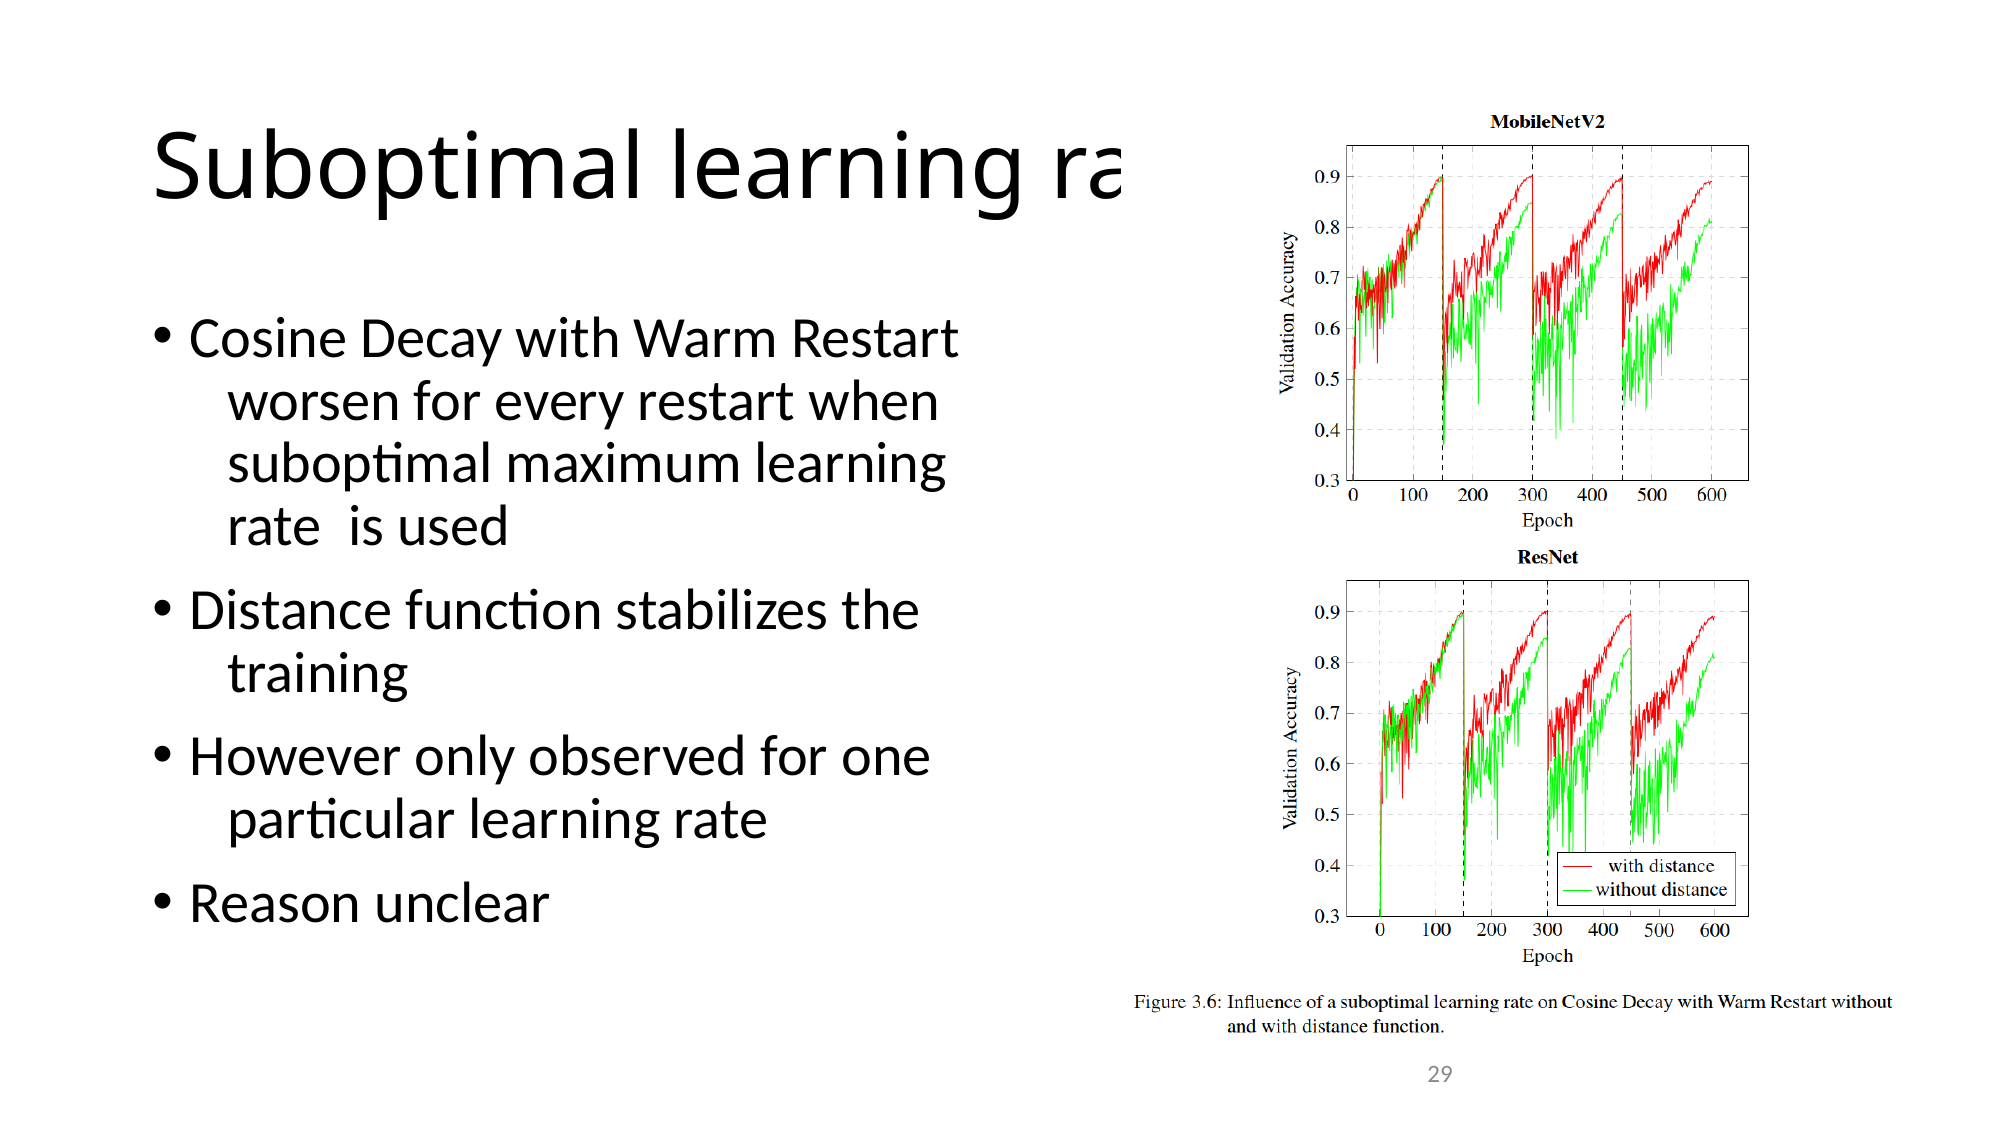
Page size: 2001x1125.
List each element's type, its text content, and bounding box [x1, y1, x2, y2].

title Suboptimal learning rate [137, 59, 1863, 278]
list Cosine Decay with Warm Restart worsen for every restart when suboptimal maximum learning rate is used Distance function stabilizes the training However only observed for one particular learning rate Reason unclear [137, 299, 1022, 1014]
text_box [1412, 1043, 1863, 1103]
picture [1121, 89, 1903, 1043]
